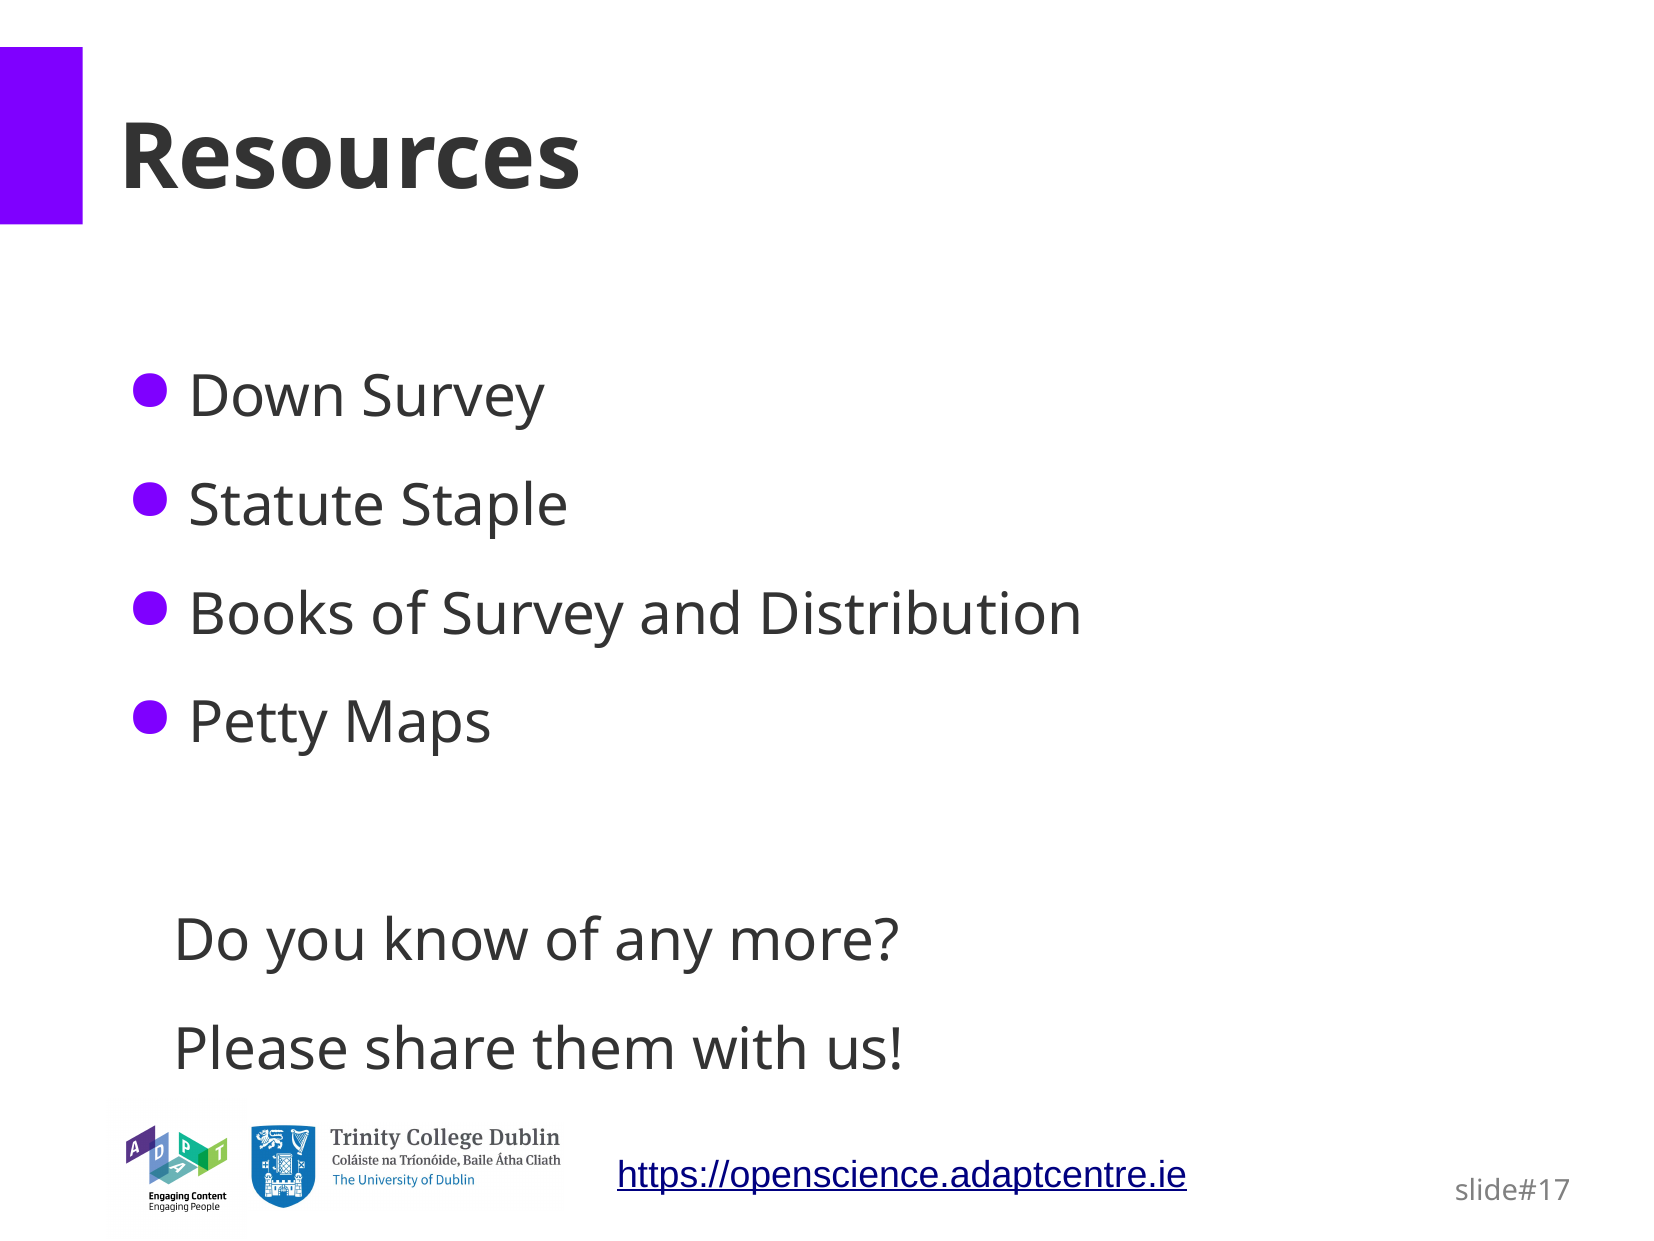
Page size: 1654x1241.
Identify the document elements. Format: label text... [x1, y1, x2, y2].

picture [248, 1122, 564, 1211]
title Resources [118, 49, 1571, 257]
picture [106, 1098, 247, 1239]
list Down Survey Statute Staple Books of Survey and Distribution Petty Maps Do you know of any more? Please share them with us! [118, 354, 1536, 1074]
